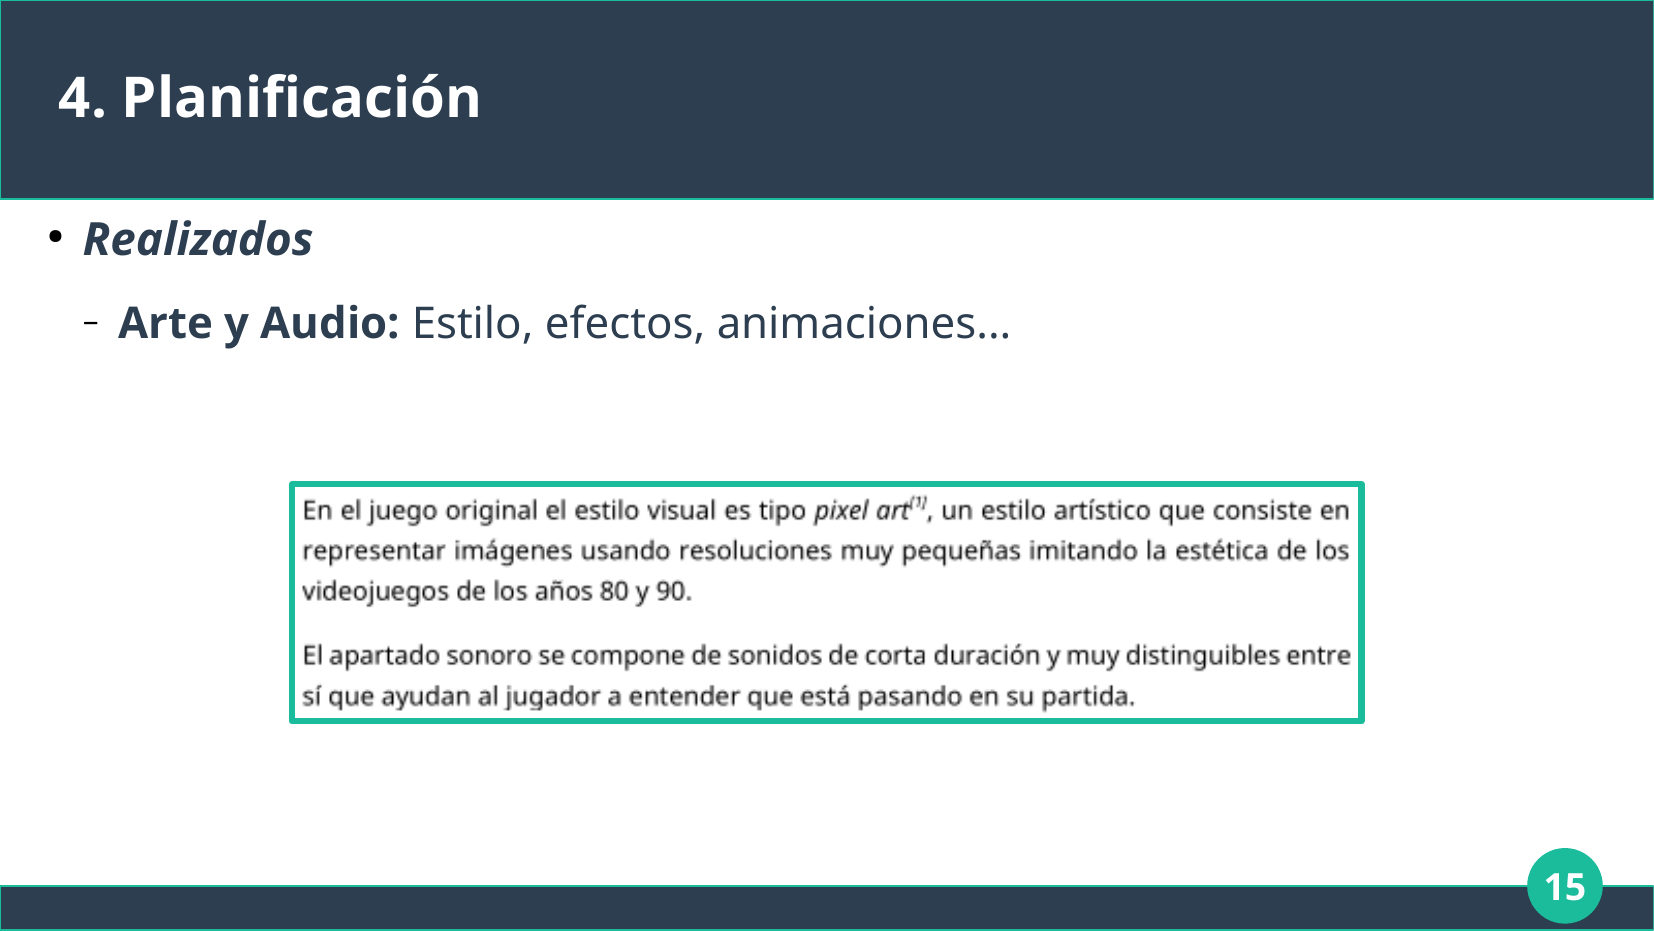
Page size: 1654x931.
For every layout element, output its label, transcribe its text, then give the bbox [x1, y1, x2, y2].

text_box Realizados Arte y Audio: Estilo, efectos, animaciones... [47, 206, 1613, 827]
picture [295, 487, 1359, 719]
title 4. Planificación [59, 37, 1595, 155]
